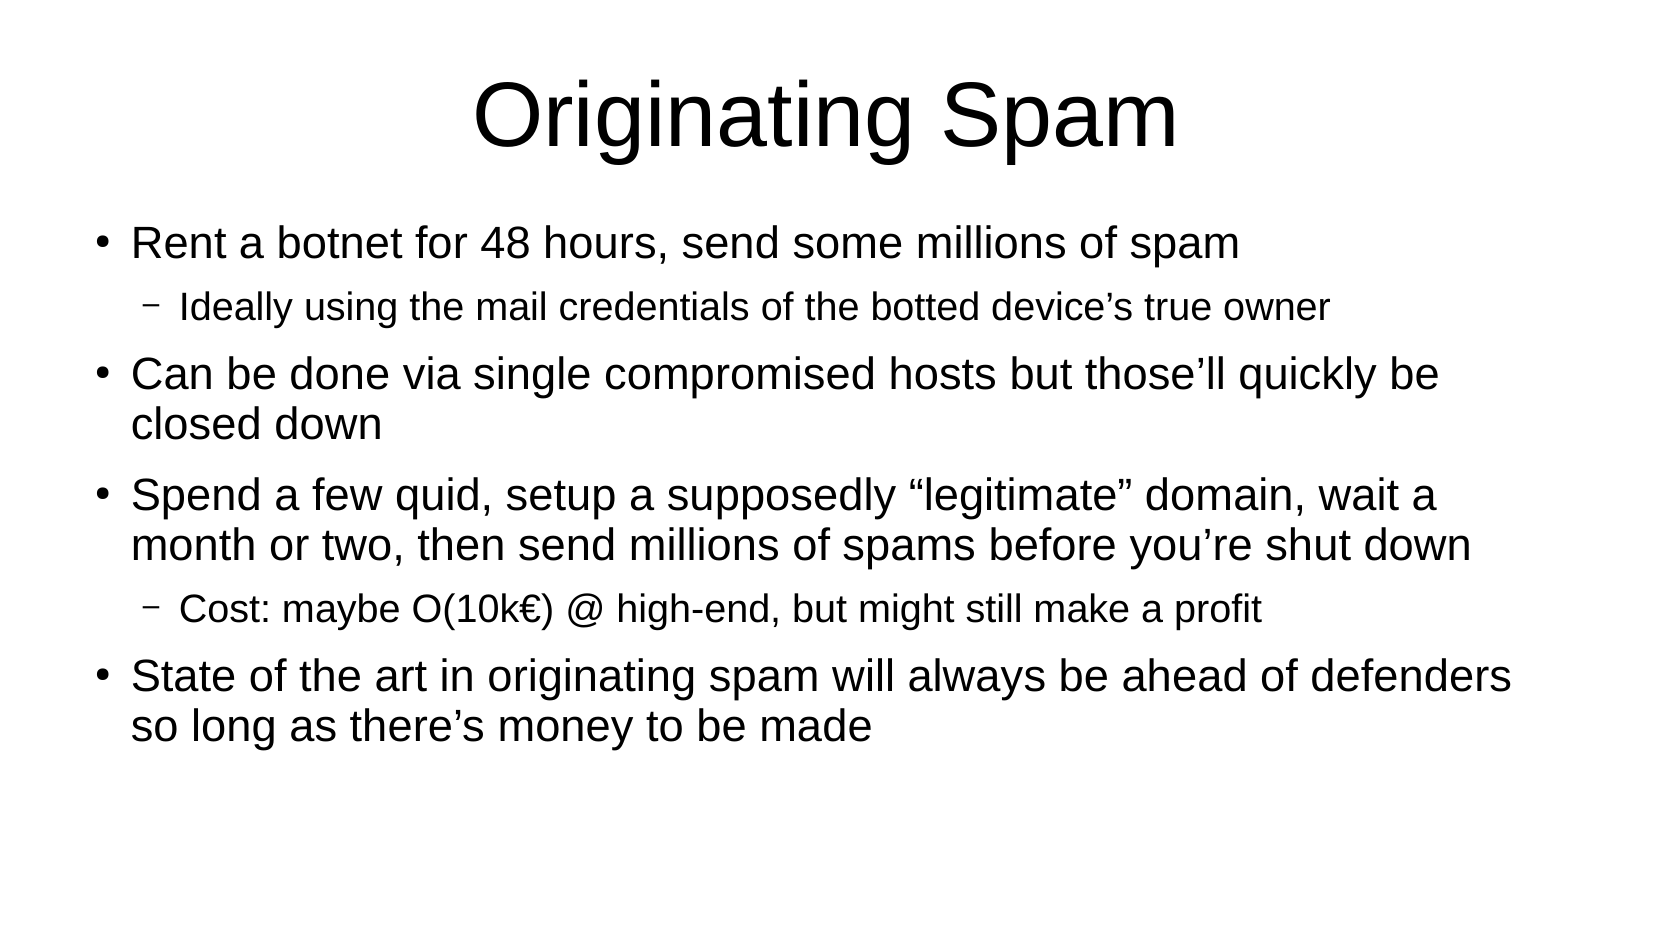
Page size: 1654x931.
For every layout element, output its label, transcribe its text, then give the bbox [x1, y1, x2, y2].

title Originating Spam [82, 37, 1571, 193]
list Rent a botnet for 48 hours, send some millions of spam Ideally using the mail credentials of the botted device’s true owner Can be done via single compromised hosts but those’ll quickly be closed down Spend a few quid, setup a supposedly “legitimate” domain, wait a month or two, then send millions of spams before you’re shut down Cost: maybe O(10k€) @ high-end, but might still make a profit State of the art in originating spam will always be ahead of defenders so long as there’s money to be made [82, 217, 1571, 758]
